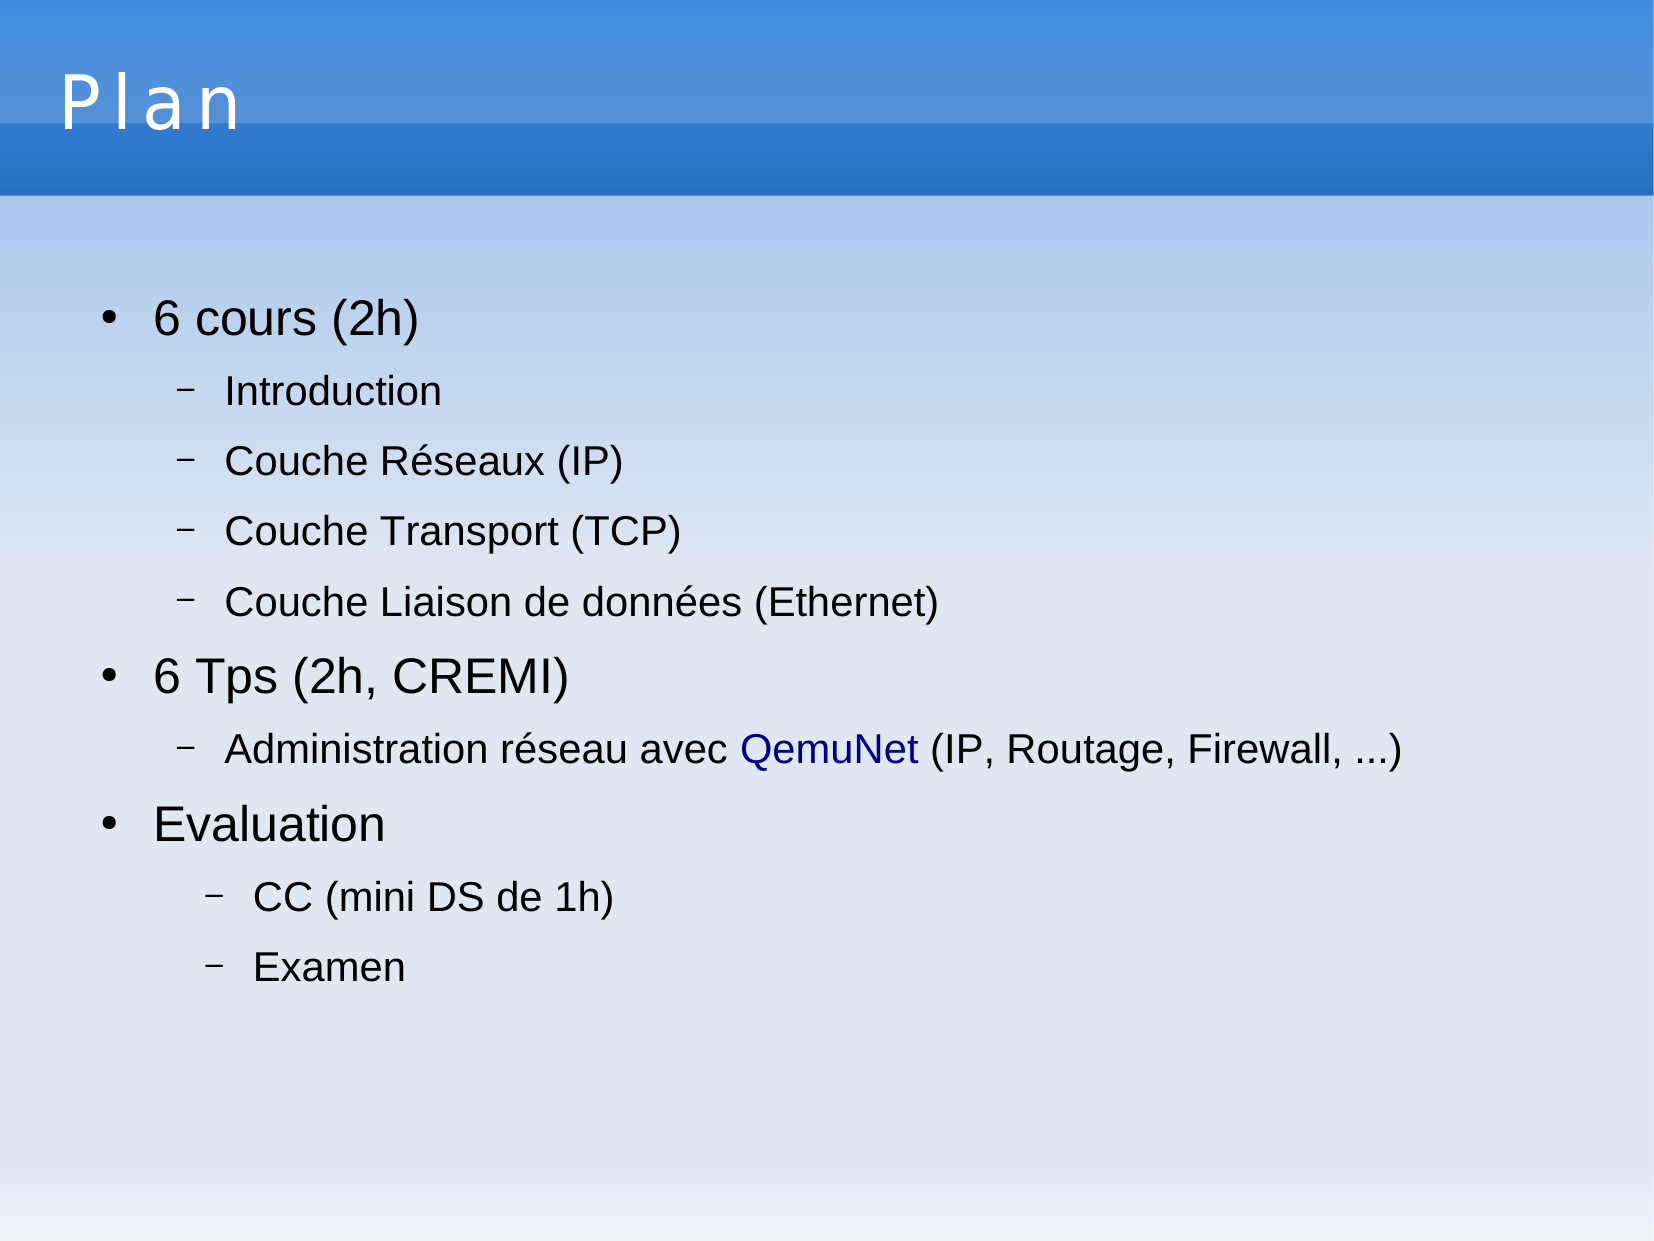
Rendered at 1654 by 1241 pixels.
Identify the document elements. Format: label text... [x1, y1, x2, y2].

picture [0, 0, 1654, 1241]
list 6 cours (2h) Introduction Couche Réseaux (IP) Couche Transport (TCP) Couche Liaison de données (Ethernet) 6 Tps (2h, CREMI) Administration réseau avec QemuNet (IP, Routage, Firewall, ...) Evaluation CC (mini DS de 1h) Examen [82, 290, 1571, 1109]
title Plan [59, 29, 1270, 178]
